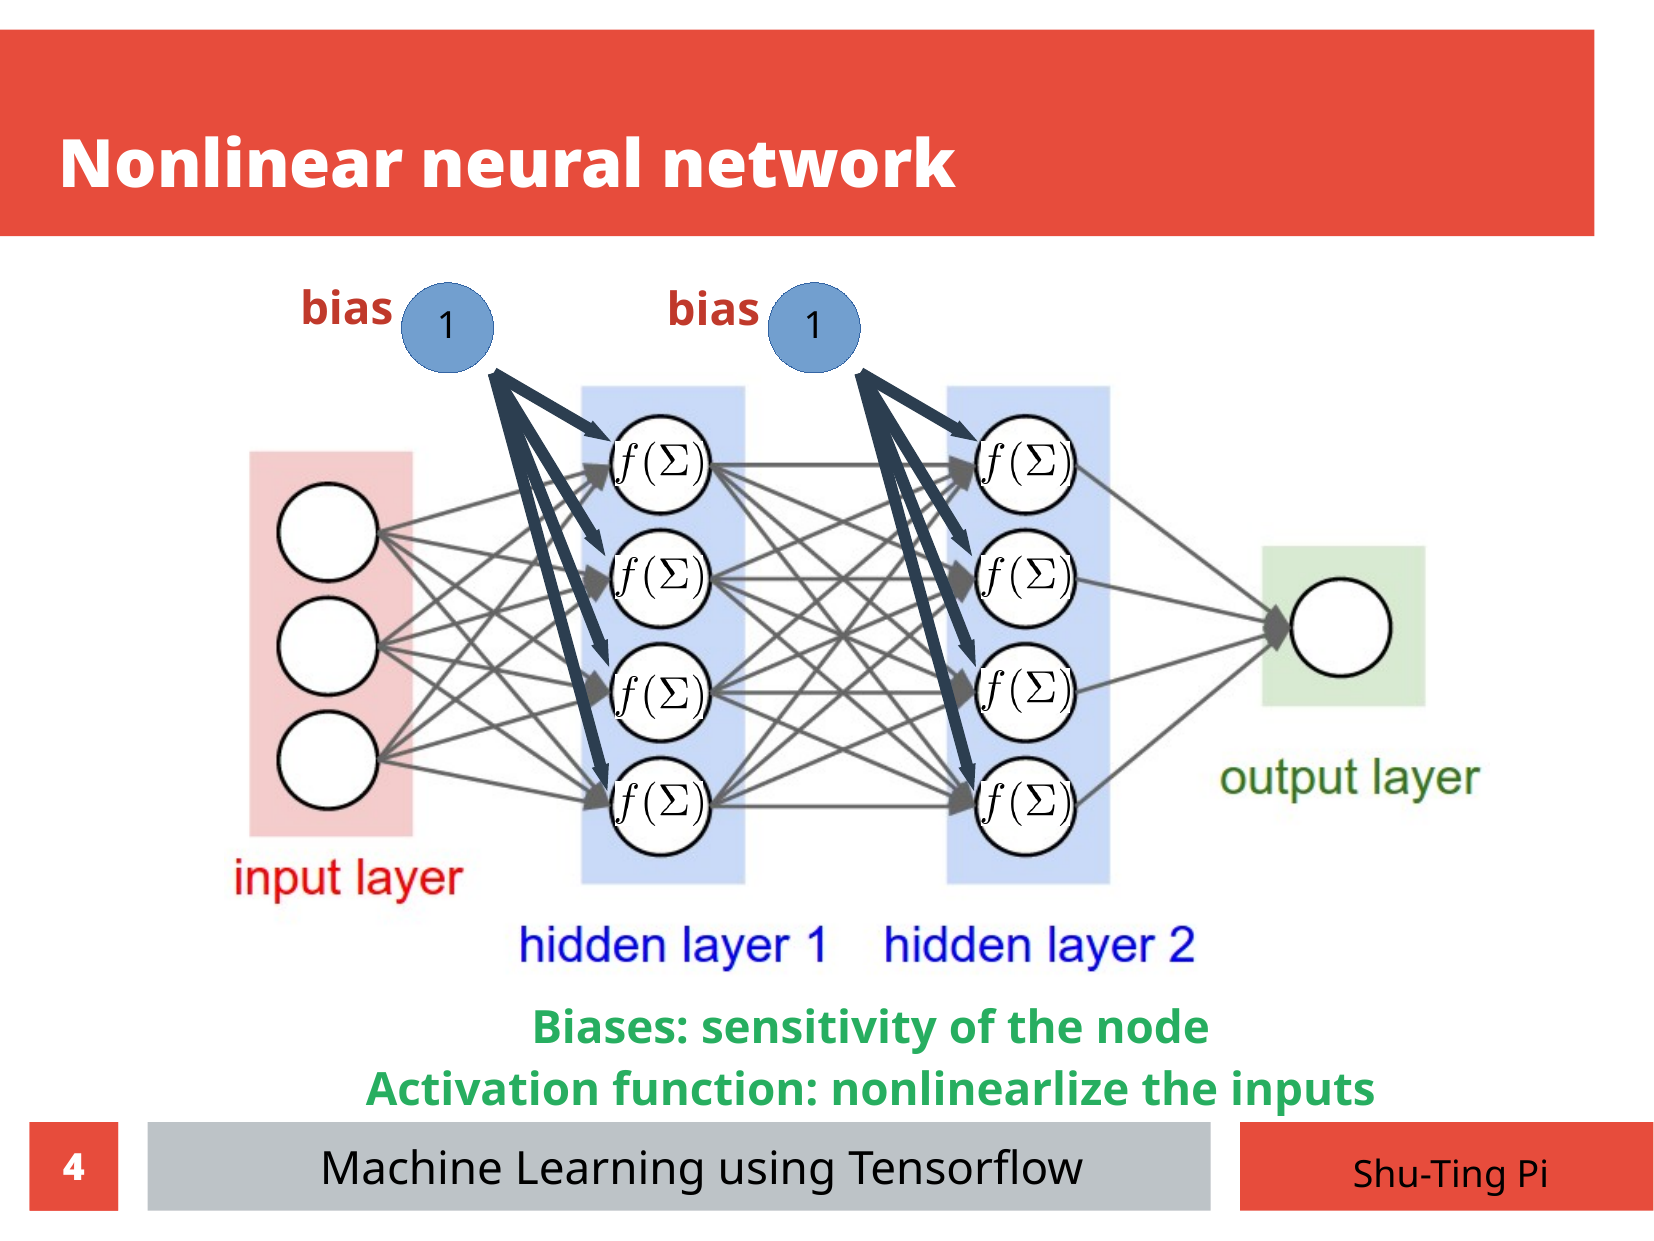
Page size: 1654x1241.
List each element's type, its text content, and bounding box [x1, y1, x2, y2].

text_box [813, 282, 840, 290]
text_box 1 [788, 290, 842, 358]
text_box Shu-Ting Pi [1338, 1140, 1573, 1203]
picture [224, 372, 1490, 982]
text_box Biases: sensitivity of the node Activation function: nonlinearlize the inputs [351, 986, 1521, 1117]
text_box Machine Learning using Tensorflow [305, 1128, 1191, 1241]
text_box bias [651, 268, 813, 347]
text_box bias [285, 268, 447, 346]
title Nonlinear neural network [59, 59, 1595, 207]
text_box 1 [422, 291, 475, 358]
text_box [772, 291, 861, 373]
text_box [405, 282, 494, 373]
